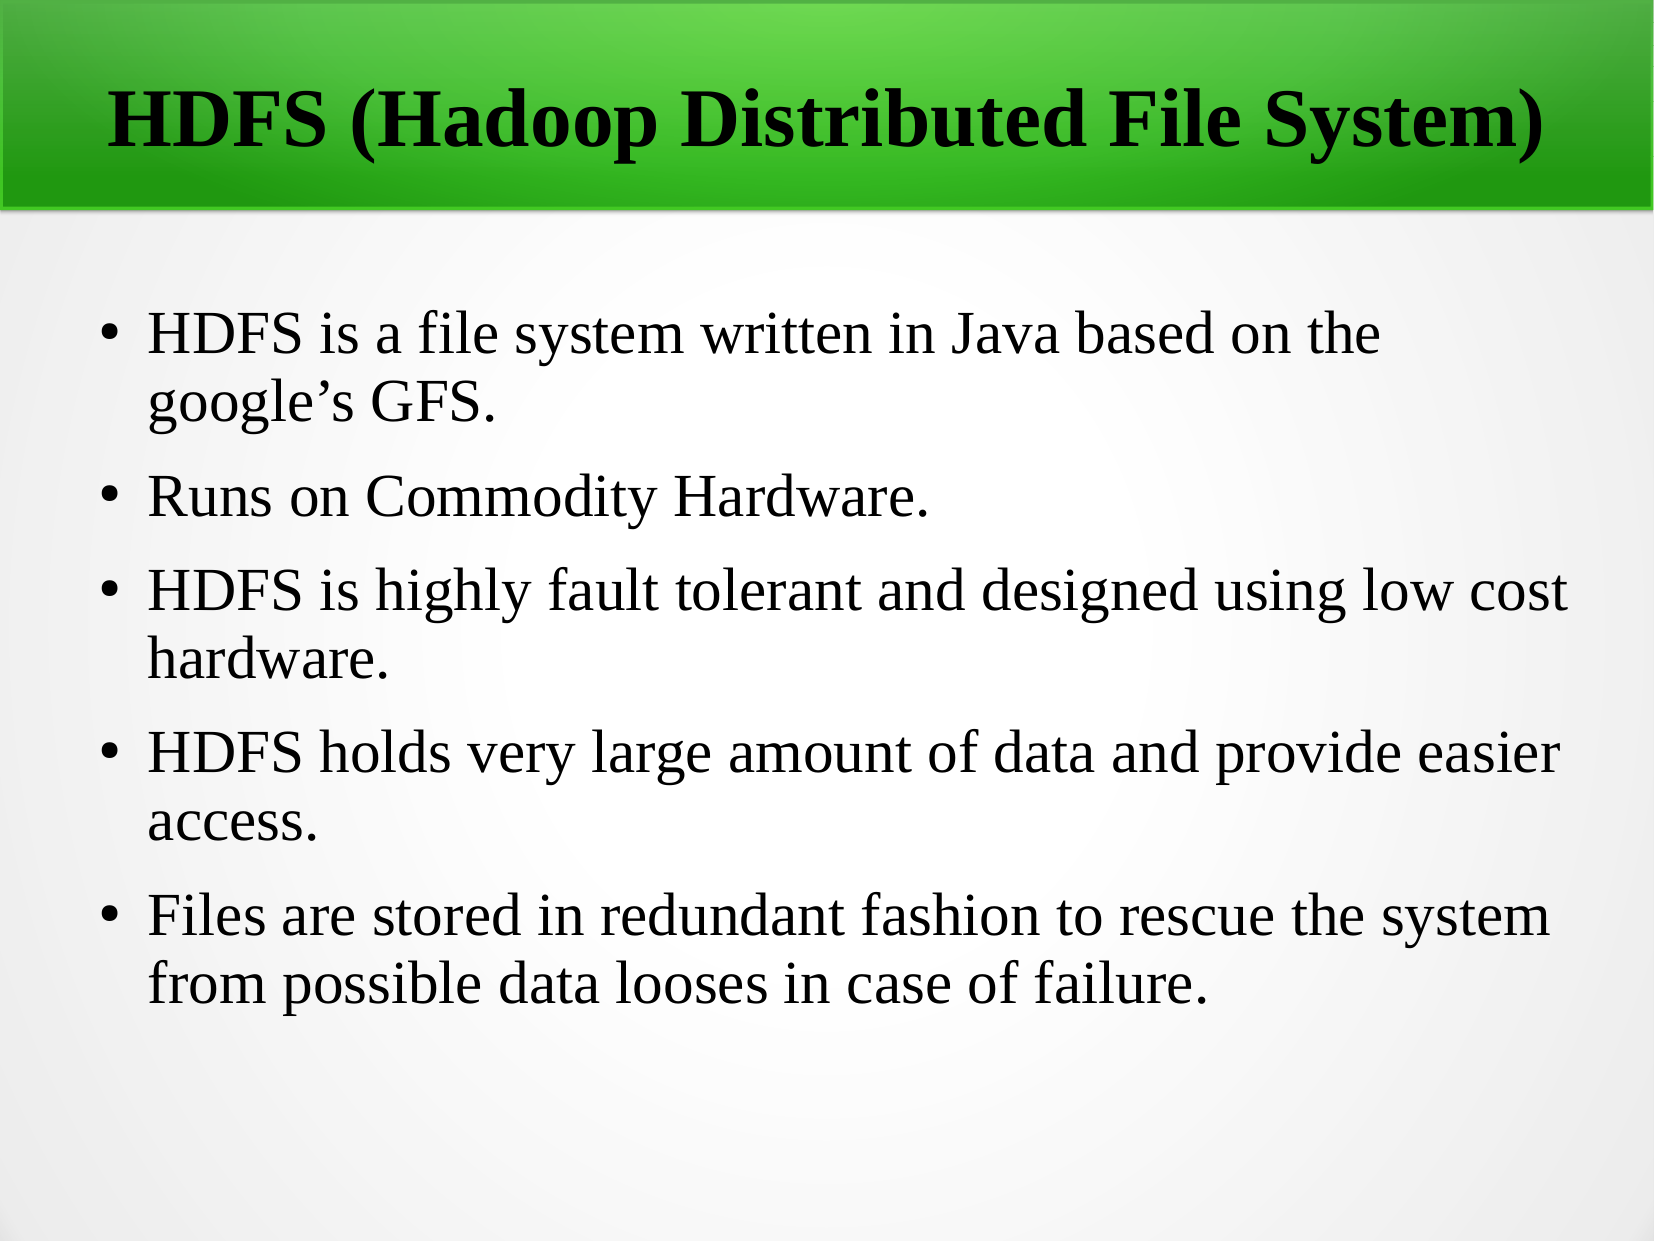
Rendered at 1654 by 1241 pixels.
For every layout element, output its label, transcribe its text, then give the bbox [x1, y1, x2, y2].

title HDFS (Hadoop Distributed File System) [82, 47, 1571, 189]
list HDFS is a file system written in Java based on the google’s GFS. Runs on Commodity Hardware. HDFS is highly fault tolerant and designed using low cost hardware. HDFS holds very large amount of data and provide easier access. Files are stored in redundant fashion to rescue the system from possible data looses in case of failure. [82, 299, 1571, 1019]
